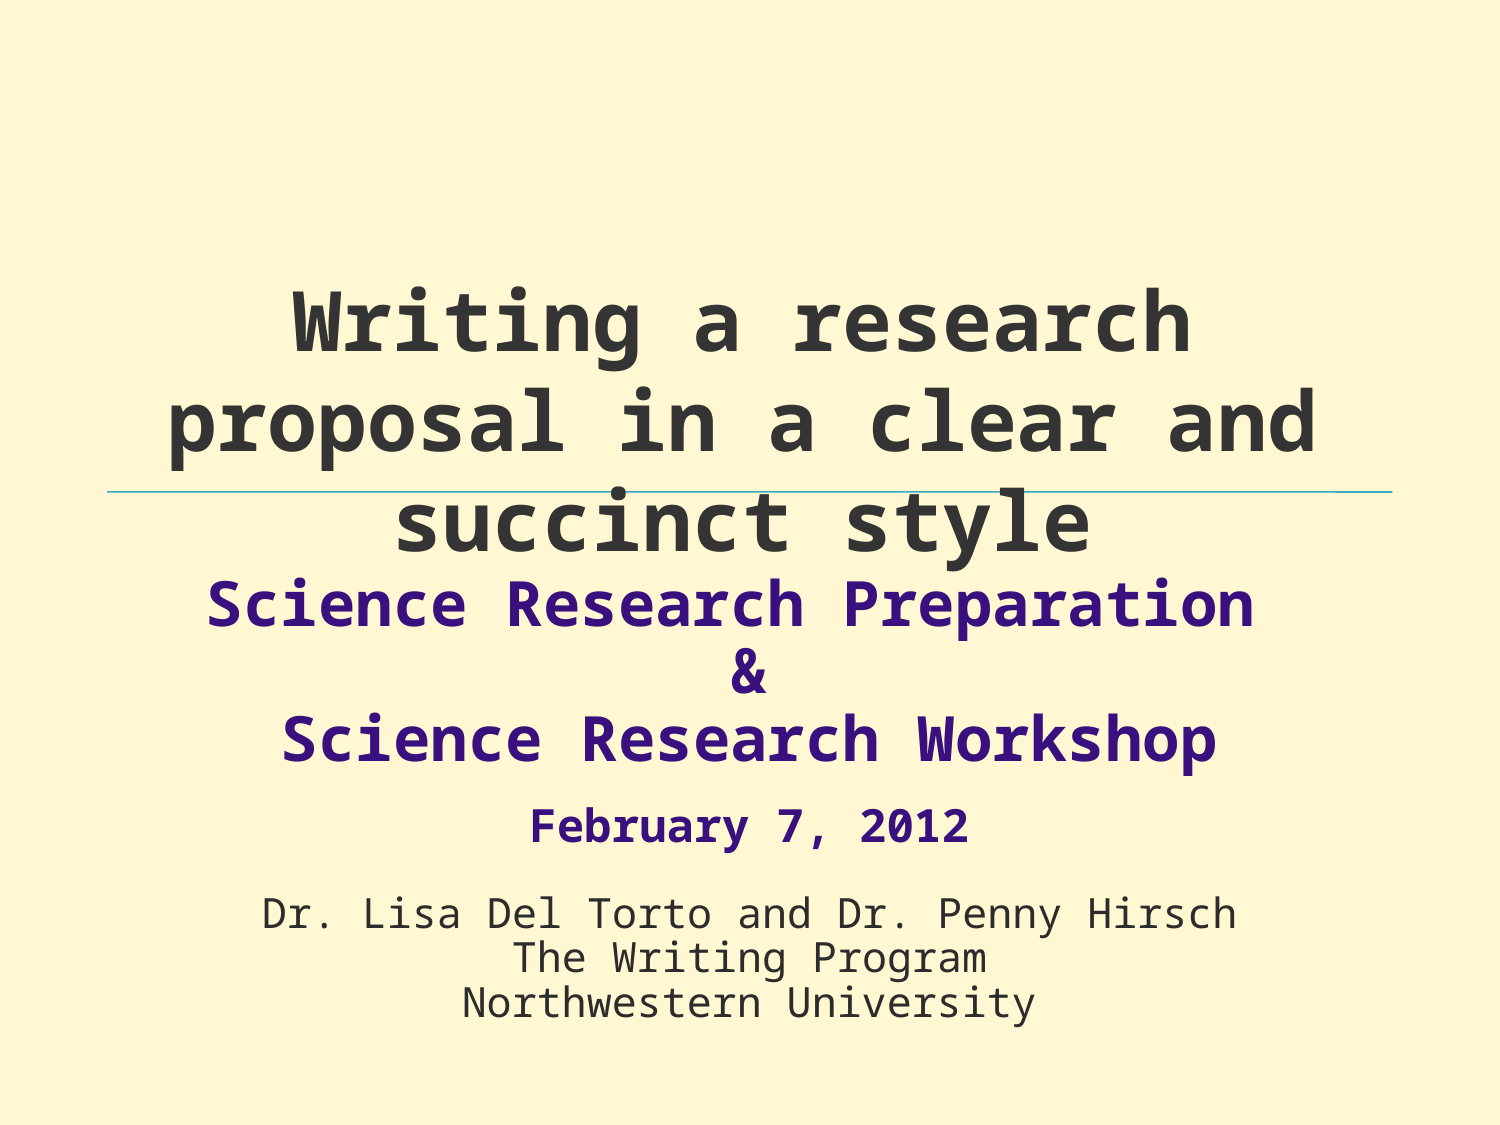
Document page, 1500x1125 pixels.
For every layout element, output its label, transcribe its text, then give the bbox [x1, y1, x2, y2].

subtitle Science Research Preparation & Science Research Workshop February 7, 2012 Dr. Lisa Del Torto and Dr. Penny Hirsch The Writing Program Northwestern University [106, 491, 1393, 1101]
title Writing a research proposal in a clear and succinct style [99, 262, 1386, 475]
